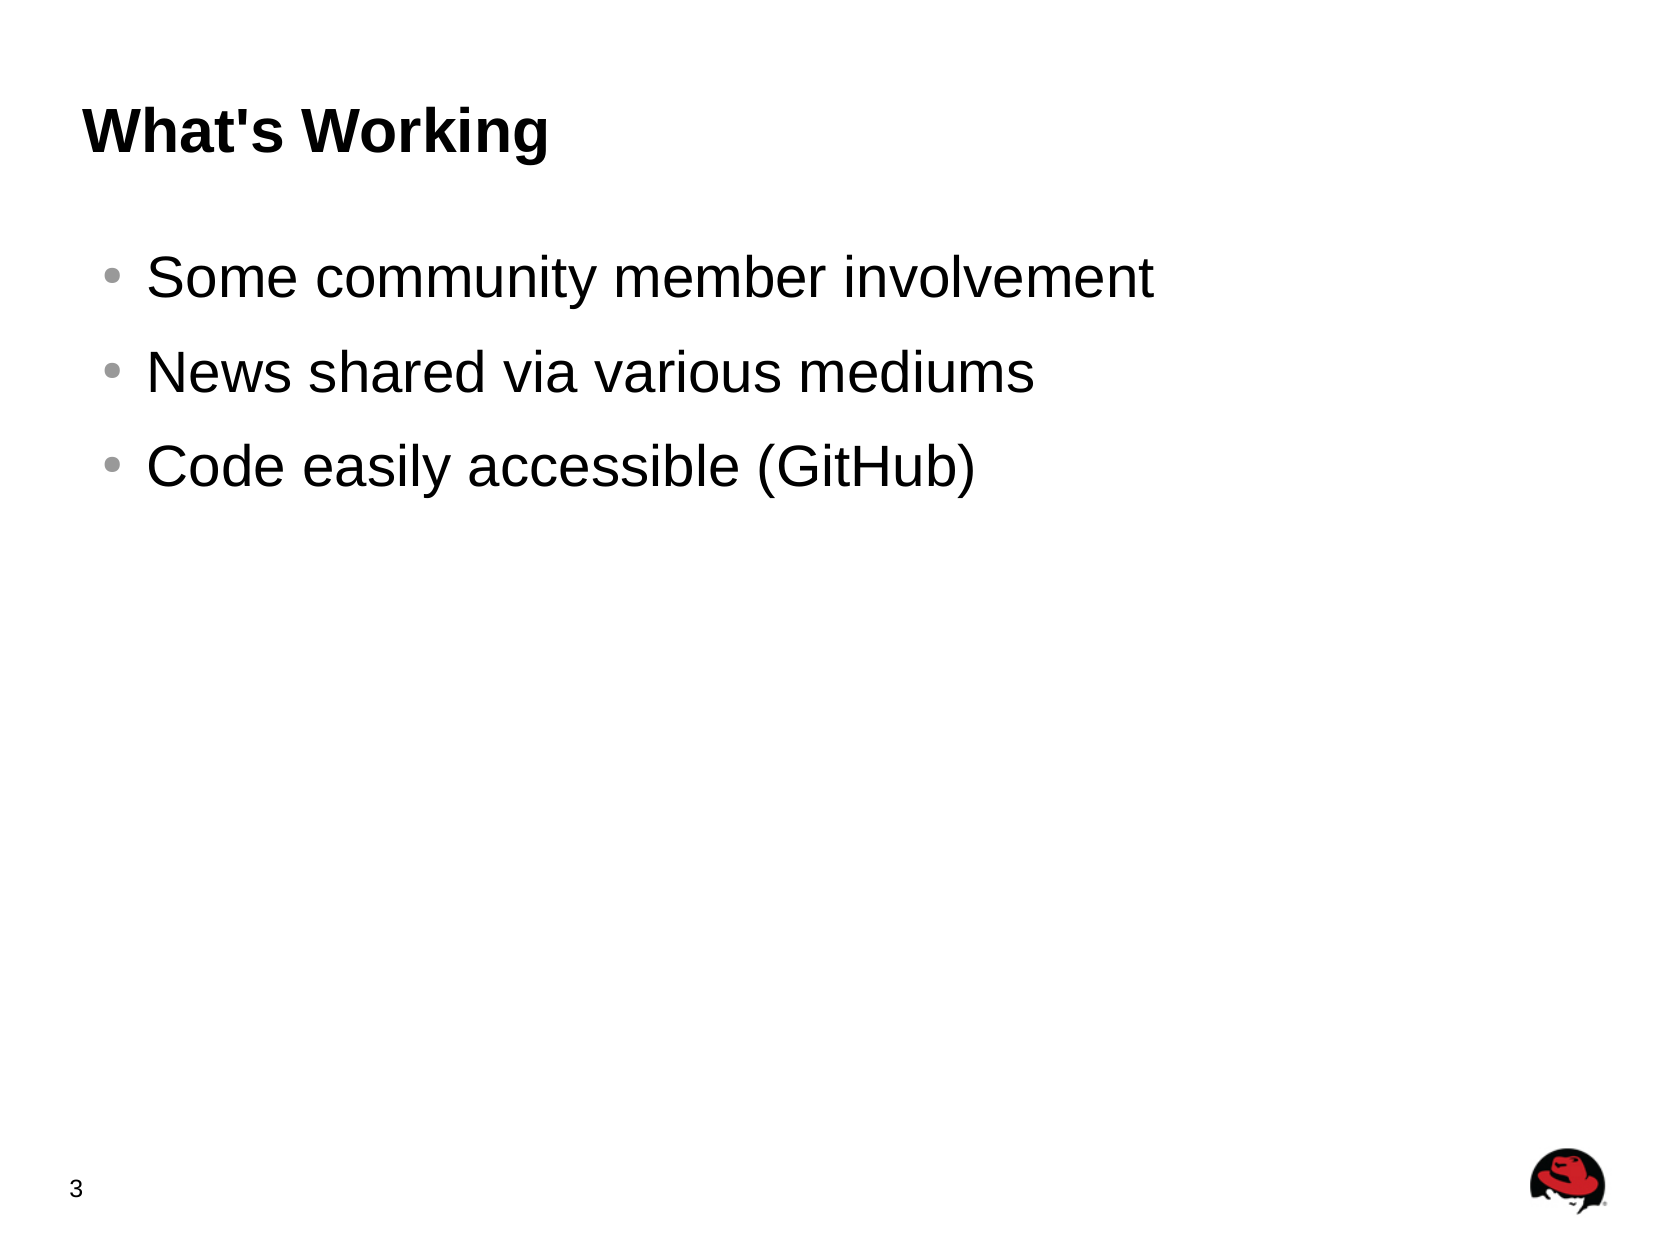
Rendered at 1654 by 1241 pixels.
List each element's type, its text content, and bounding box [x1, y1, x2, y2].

list Some community member involvement News shared via various mediums Code easily accessible (GitHub) [86, 244, 1576, 1039]
title What's Working [82, 37, 1571, 226]
picture [1529, 1146, 1613, 1224]
